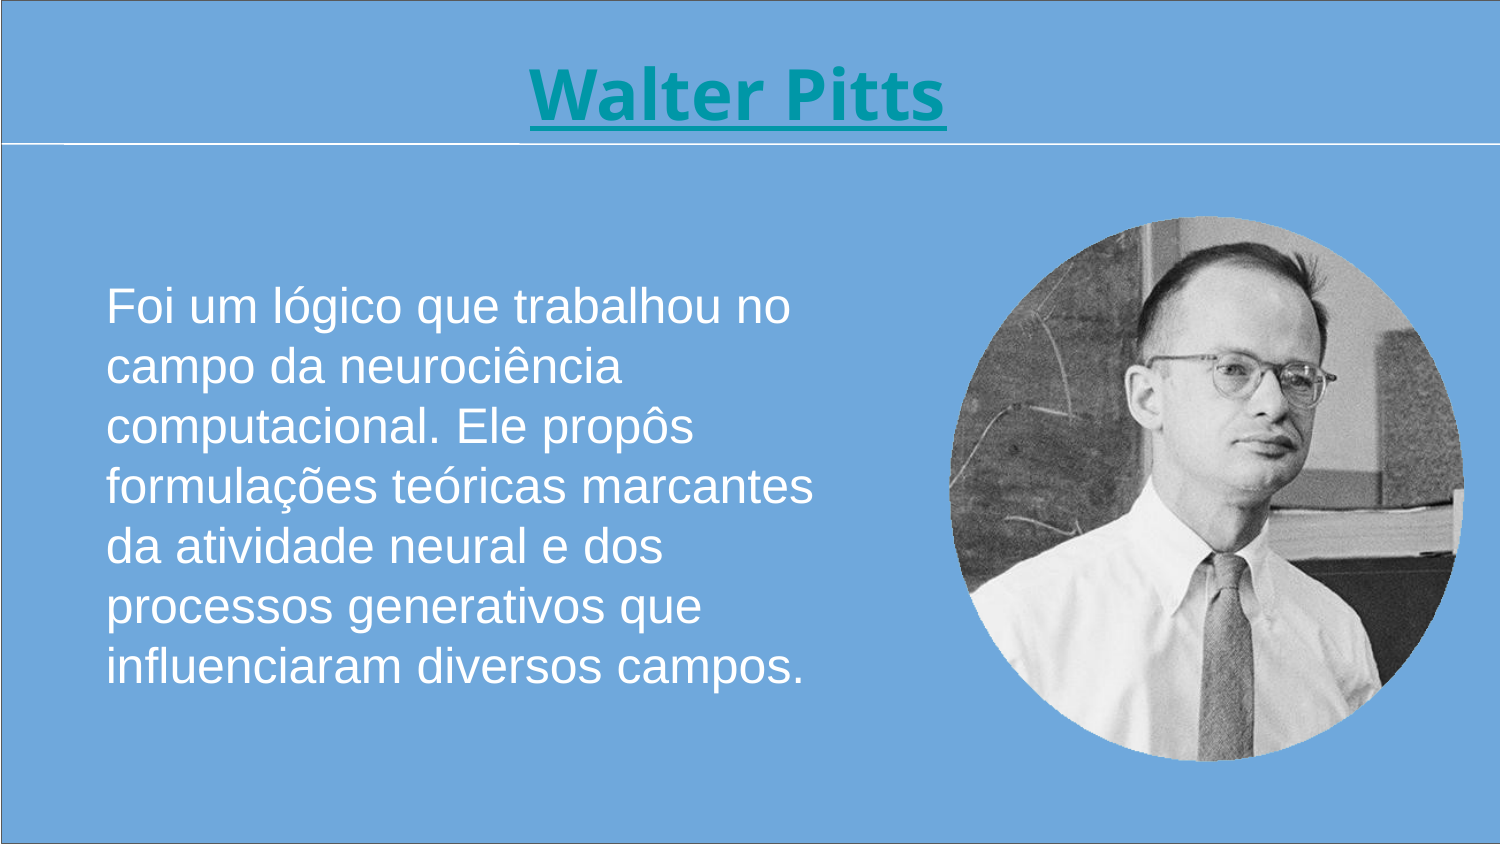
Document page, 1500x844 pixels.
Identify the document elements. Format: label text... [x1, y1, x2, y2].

text_box Walter Pitts [154, 34, 1323, 143]
picture [932, 199, 1478, 772]
text_box [1, 0, 1500, 143]
text_box Foi um lógico que trabalhou no campo da neurociência computacional. Ele propôs formulações teóricas marcantes da atividade neural e dos processos generativos que influenciaram diversos campos. [90, 258, 851, 844]
text_box [1, 145, 1500, 844]
